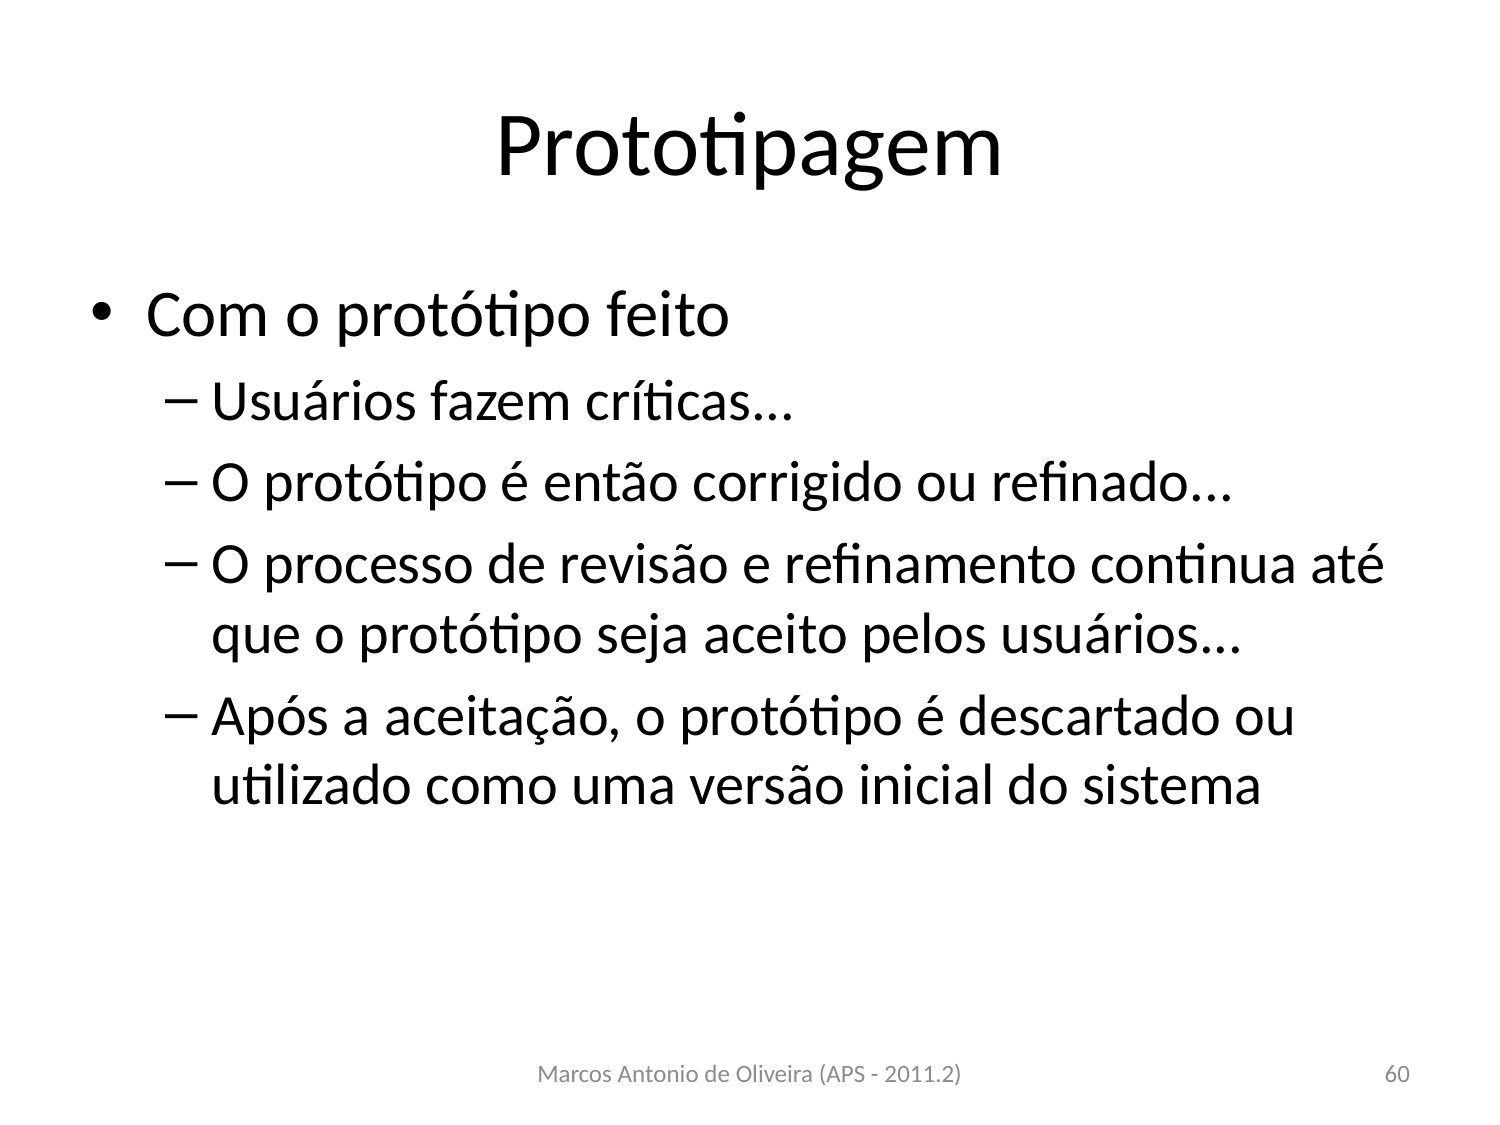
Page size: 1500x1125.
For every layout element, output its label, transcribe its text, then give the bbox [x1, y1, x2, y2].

list Com o protótipo feito Usuários fazem críticas... O protótipo é então corrigido ou refinado... O processo de revisão e refinamento continua até que o protótipo seja aceito pelos usuários... Após a aceitação, o protótipo é descartado ou utilizado como uma versão inicial do sistema [75, 262, 1425, 1005]
title Prototipagem [75, 45, 1425, 233]
footer Marcos Antonio de Oliveira (APS - 2011.2) [512, 1042, 988, 1103]
slide_number <número> [1074, 1042, 1425, 1103]
